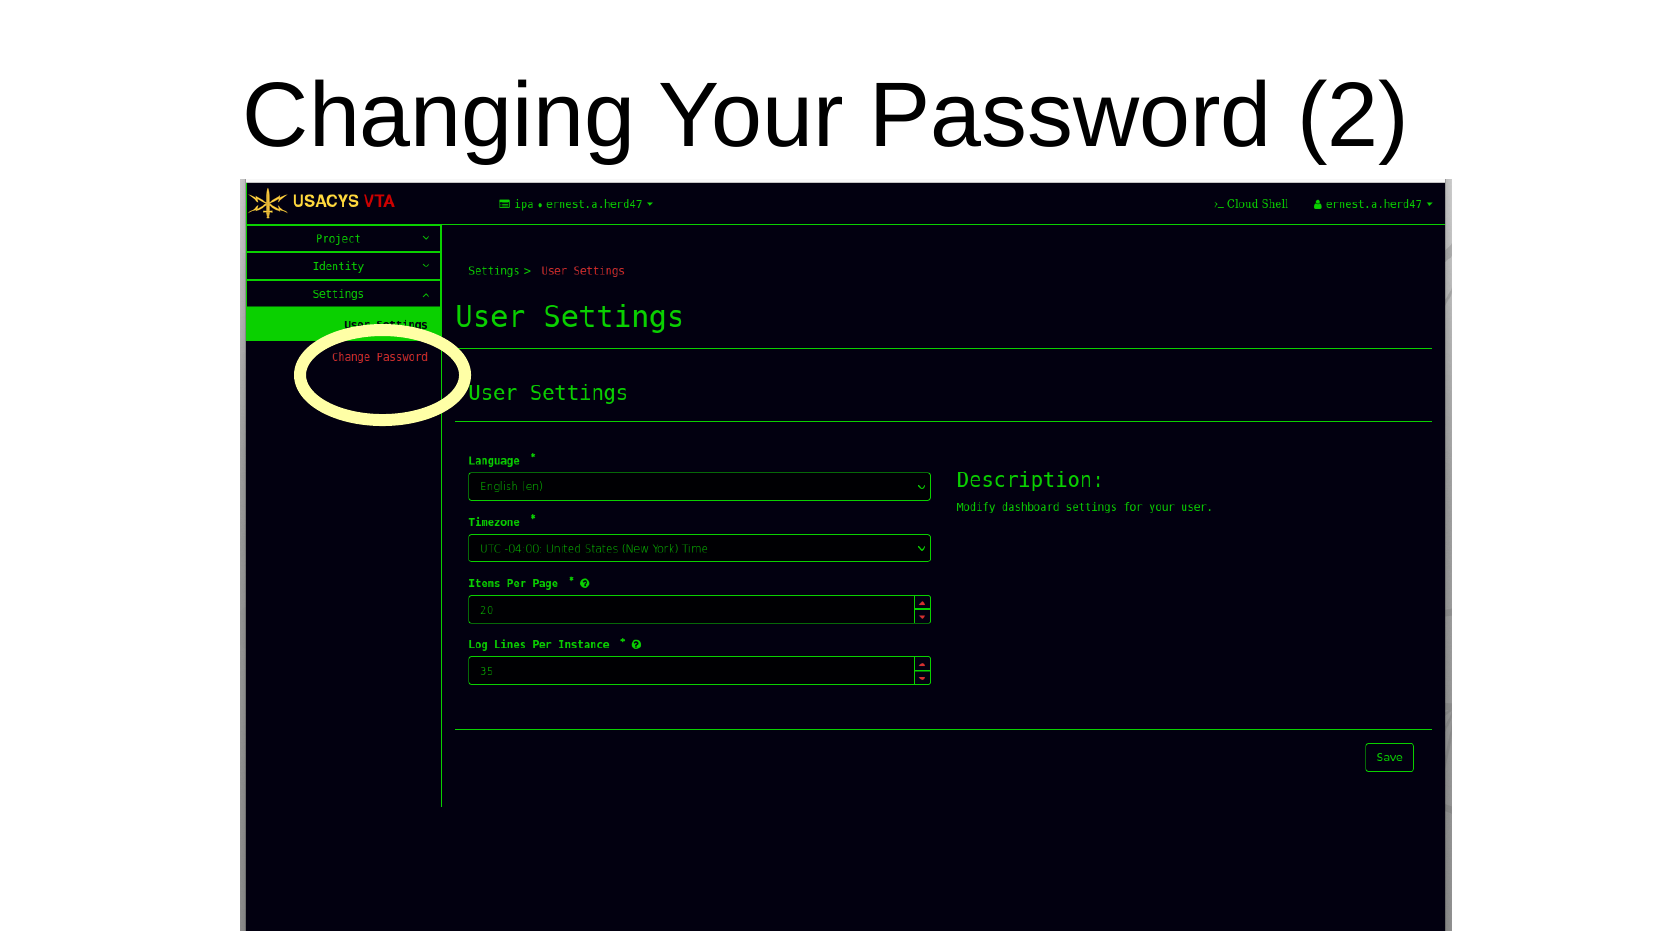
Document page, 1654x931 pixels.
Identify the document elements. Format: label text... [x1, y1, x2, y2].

title Changing Your Password (2) [82, 37, 1571, 193]
picture [240, 179, 1452, 931]
